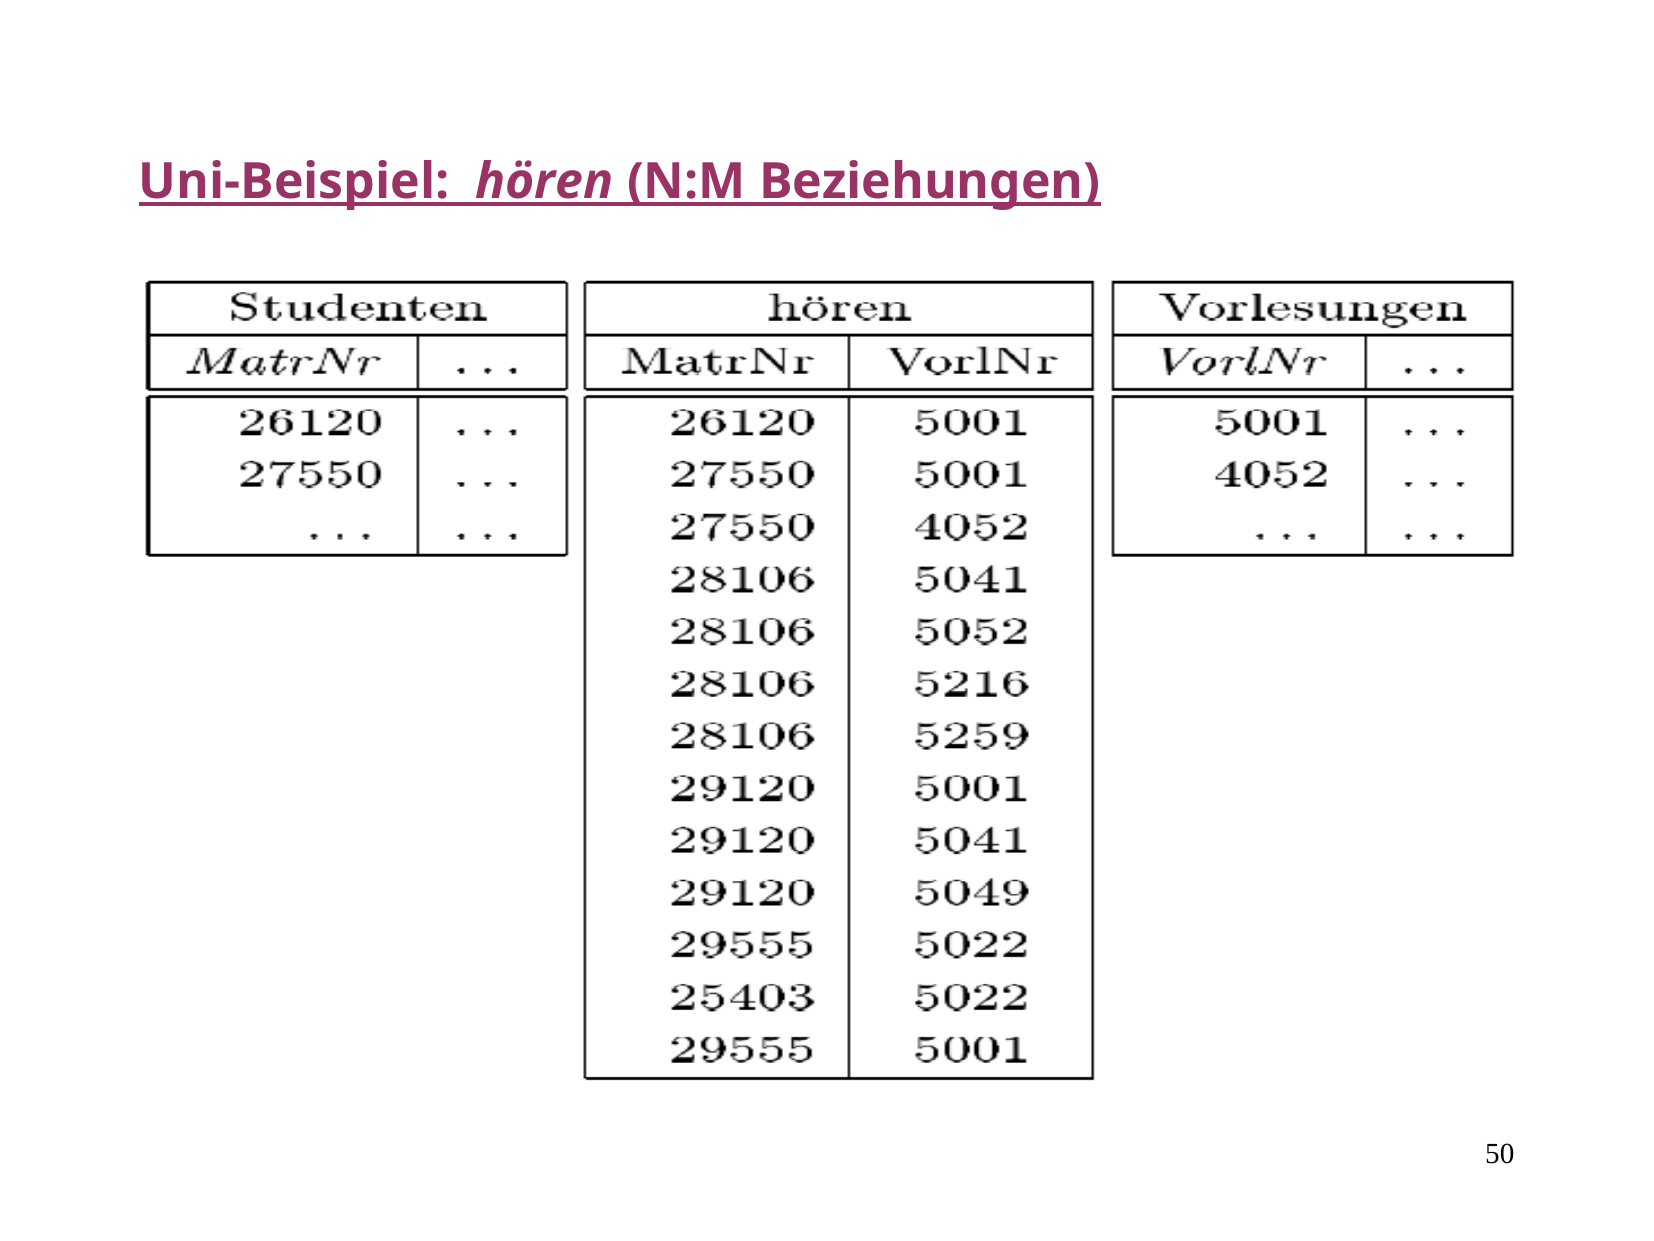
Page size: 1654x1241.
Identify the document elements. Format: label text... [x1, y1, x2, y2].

title Uni-Beispiel: hören (N:M Beziehungen) [124, 110, 1530, 249]
picture [124, 261, 1530, 1103]
